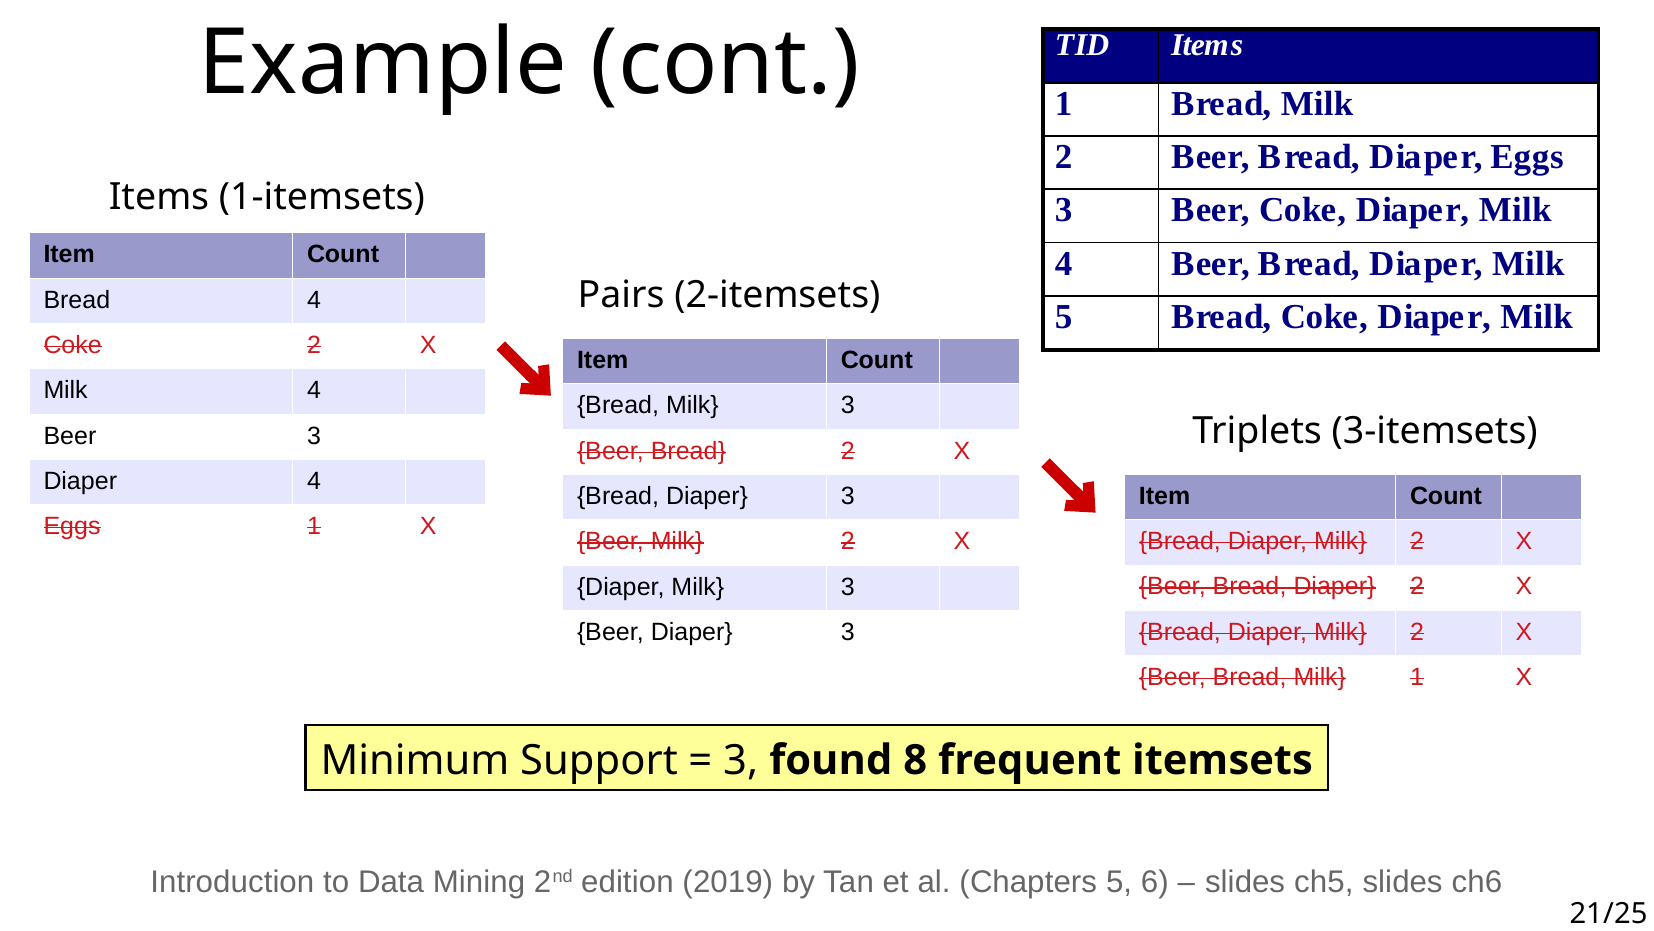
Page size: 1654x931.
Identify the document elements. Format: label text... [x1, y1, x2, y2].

table_cell X [406, 324, 485, 368]
text_box Items (1-itemsets) [94, 164, 441, 225]
text_box Triplets (3-itemsets) [1177, 398, 1553, 459]
table_cell X [940, 430, 1019, 474]
table_cell {Beer, Diaper} [563, 611, 826, 656]
table_cell [940, 475, 1019, 519]
table_cell Eggs [30, 505, 292, 550]
table_cell [940, 611, 1019, 656]
table_cell X [1502, 611, 1581, 655]
table_cell 2 [827, 520, 939, 565]
table_cell [406, 279, 485, 323]
table_cell 3 [827, 384, 939, 429]
table_cell Diaper [30, 460, 292, 504]
title Example (cont.) [82, 0, 977, 123]
table_cell 3 [827, 566, 939, 610]
table_cell X [1502, 520, 1581, 565]
table_cell 2 [1396, 611, 1501, 655]
table_cell {Bread, Diaper} [563, 475, 826, 519]
table_cell {Beer, Bread, Diaper} [1125, 566, 1395, 610]
table_cell 2 [827, 430, 939, 474]
table_header Count [293, 233, 405, 278]
table_cell {Beer, Bread} [563, 430, 826, 474]
table_cell Bread [30, 279, 292, 323]
table_header [1502, 475, 1581, 519]
table_header Count [1396, 475, 1501, 519]
table_cell [940, 566, 1019, 610]
table_cell 4 [293, 279, 405, 323]
text_box Minimum Support = 3, found 8 frequent itemsets [305, 725, 1329, 790]
table_cell {Beer, Bread, Milk} [1125, 656, 1395, 701]
text_box Introduction to Data Mining 2nd edition (2019) by Tan et al. (Chapters 5, 6) – slides ch5, slides ch6 [7, 857, 1646, 916]
table_cell X [940, 520, 1019, 565]
table_cell 3 [293, 415, 405, 459]
table_cell {Diaper, Milk} [563, 566, 826, 610]
table_cell {Beer, Milk} [563, 520, 826, 565]
text_box Pairs (2-itemsets) [563, 262, 896, 323]
table_cell [940, 384, 1019, 429]
table_header Item [30, 233, 292, 278]
table_cell [406, 415, 485, 459]
table_header Item [1125, 475, 1395, 519]
table_cell 2 [1396, 566, 1501, 610]
table_cell X [1502, 656, 1581, 701]
table_cell 4 [293, 369, 405, 414]
table_cell [406, 369, 485, 414]
table_cell 2 [293, 324, 405, 368]
table_cell 3 [827, 611, 939, 656]
table_cell X [1502, 566, 1581, 610]
picture [1026, 27, 1612, 380]
table_header [940, 339, 1019, 383]
table_cell 4 [293, 460, 405, 504]
table_cell [406, 460, 485, 504]
table_cell 2 [1396, 520, 1501, 565]
table_cell Beer [30, 415, 292, 459]
table_header Item [563, 339, 826, 383]
table_cell Coke [30, 324, 292, 368]
table_header [406, 233, 485, 278]
table_cell {Bread, Milk} [563, 384, 826, 429]
table_cell 1 [293, 505, 405, 550]
table_cell Milk [30, 369, 292, 414]
table_cell X [406, 505, 485, 550]
table_cell 3 [827, 475, 939, 519]
table_cell {Bread, Diaper, Milk} [1125, 520, 1395, 565]
table_header Count [827, 339, 939, 383]
table_cell {Bread, Diaper, Milk} [1125, 611, 1395, 655]
table_cell 1 [1396, 656, 1501, 701]
